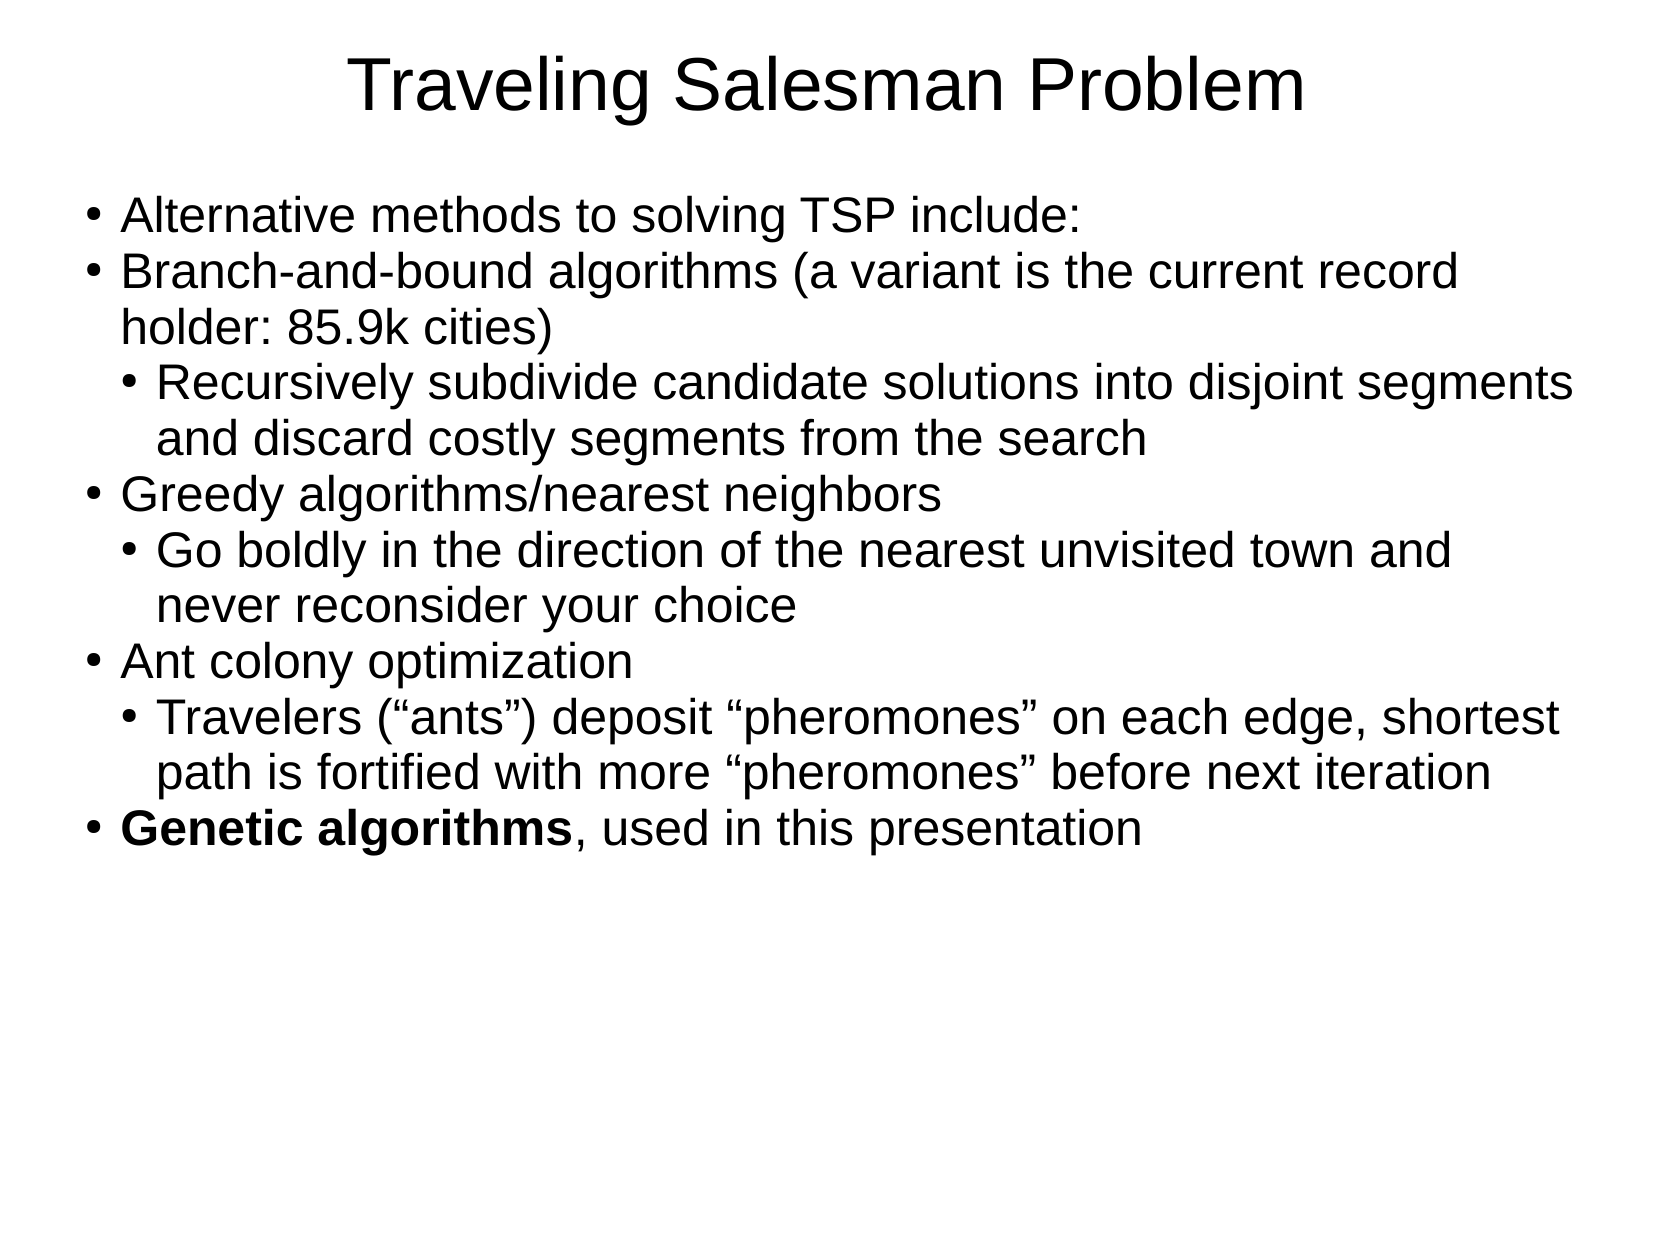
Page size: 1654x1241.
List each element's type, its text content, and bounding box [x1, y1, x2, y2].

text_box Alternative methods to solving TSP include: Branch-and-bound algorithms (a variant is the current record holder: 85.9k cities) Recursively subdivide candidate solutions into disjoint segments and discard costly segments from the search Greedy algorithms/nearest neighbors Go boldly in the direction of the nearest unvisited town and never reconsider your choice Ant colony optimization Travelers (“ants”) deposit “pheromones” on each edge, shortest path is fortified with more “pheromones” before next iteration Genetic algorithms, used in this presentation [70, 180, 1606, 864]
title Traveling Salesman Problem [82, 42, 1571, 127]
